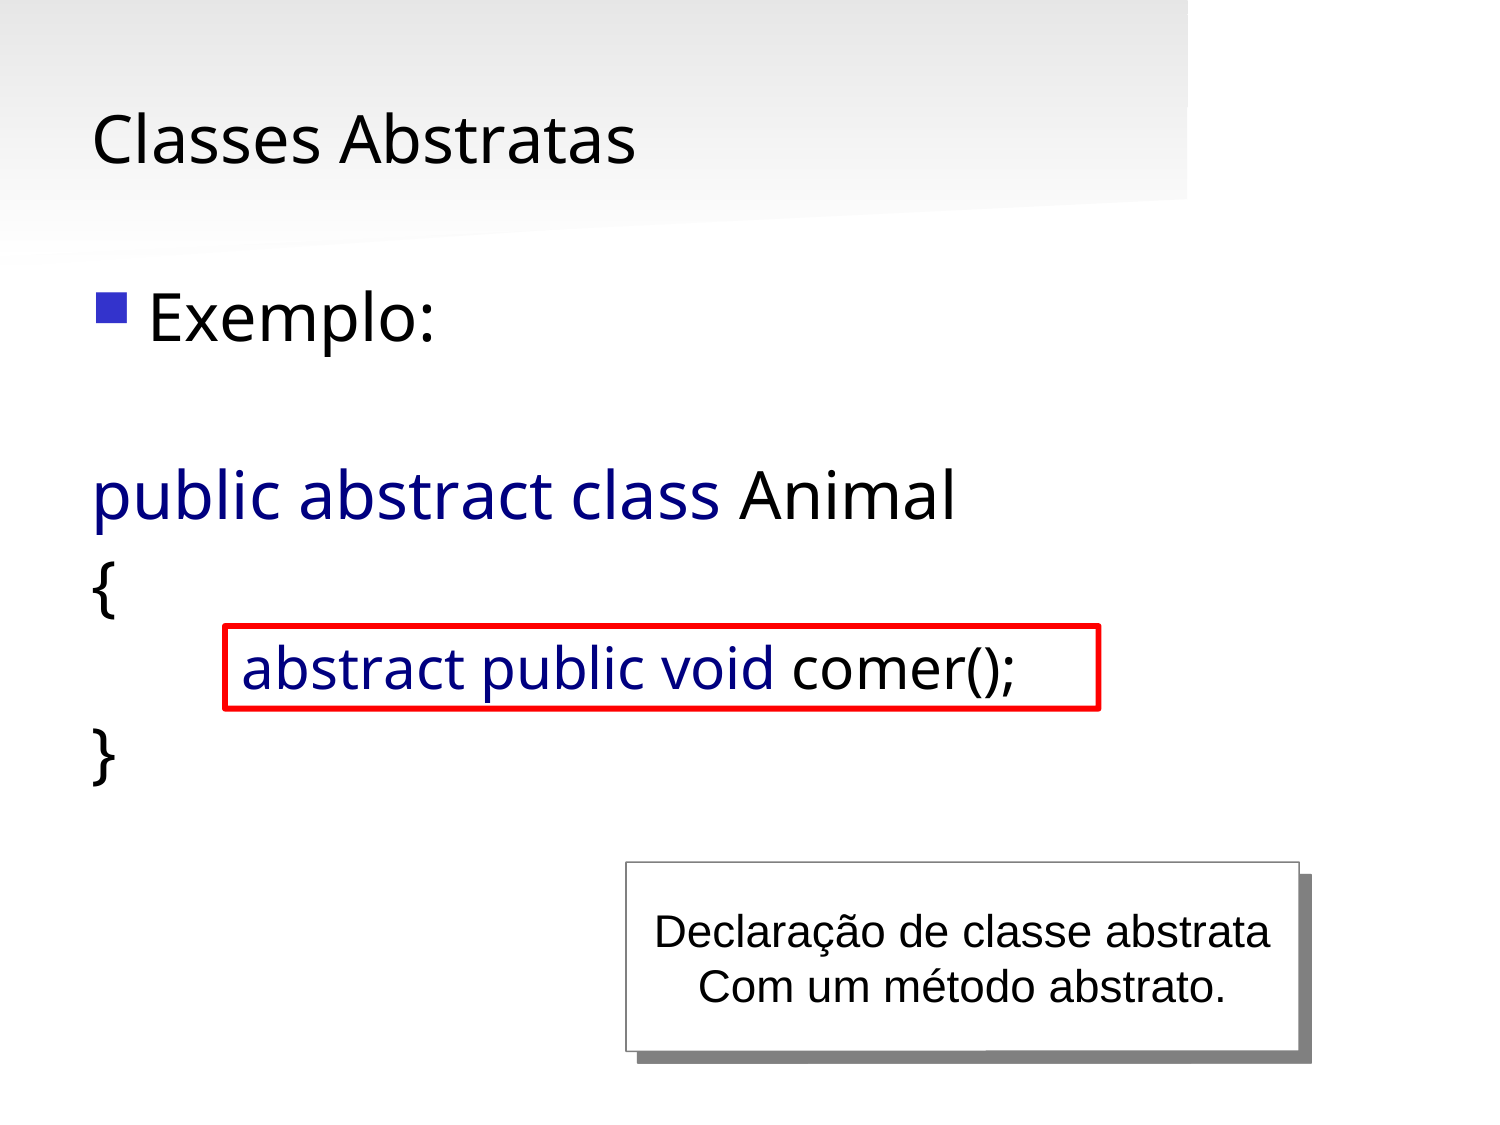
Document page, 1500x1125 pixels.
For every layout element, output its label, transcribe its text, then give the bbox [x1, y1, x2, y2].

title Classes Abstratas [76, 42, 1427, 231]
text_box Declaração de classe abstrata Com um método abstrato. [625, 862, 1300, 1052]
list Exemplo: public abstract class Animal { abstract public void comer(); } [76, 267, 1427, 1005]
